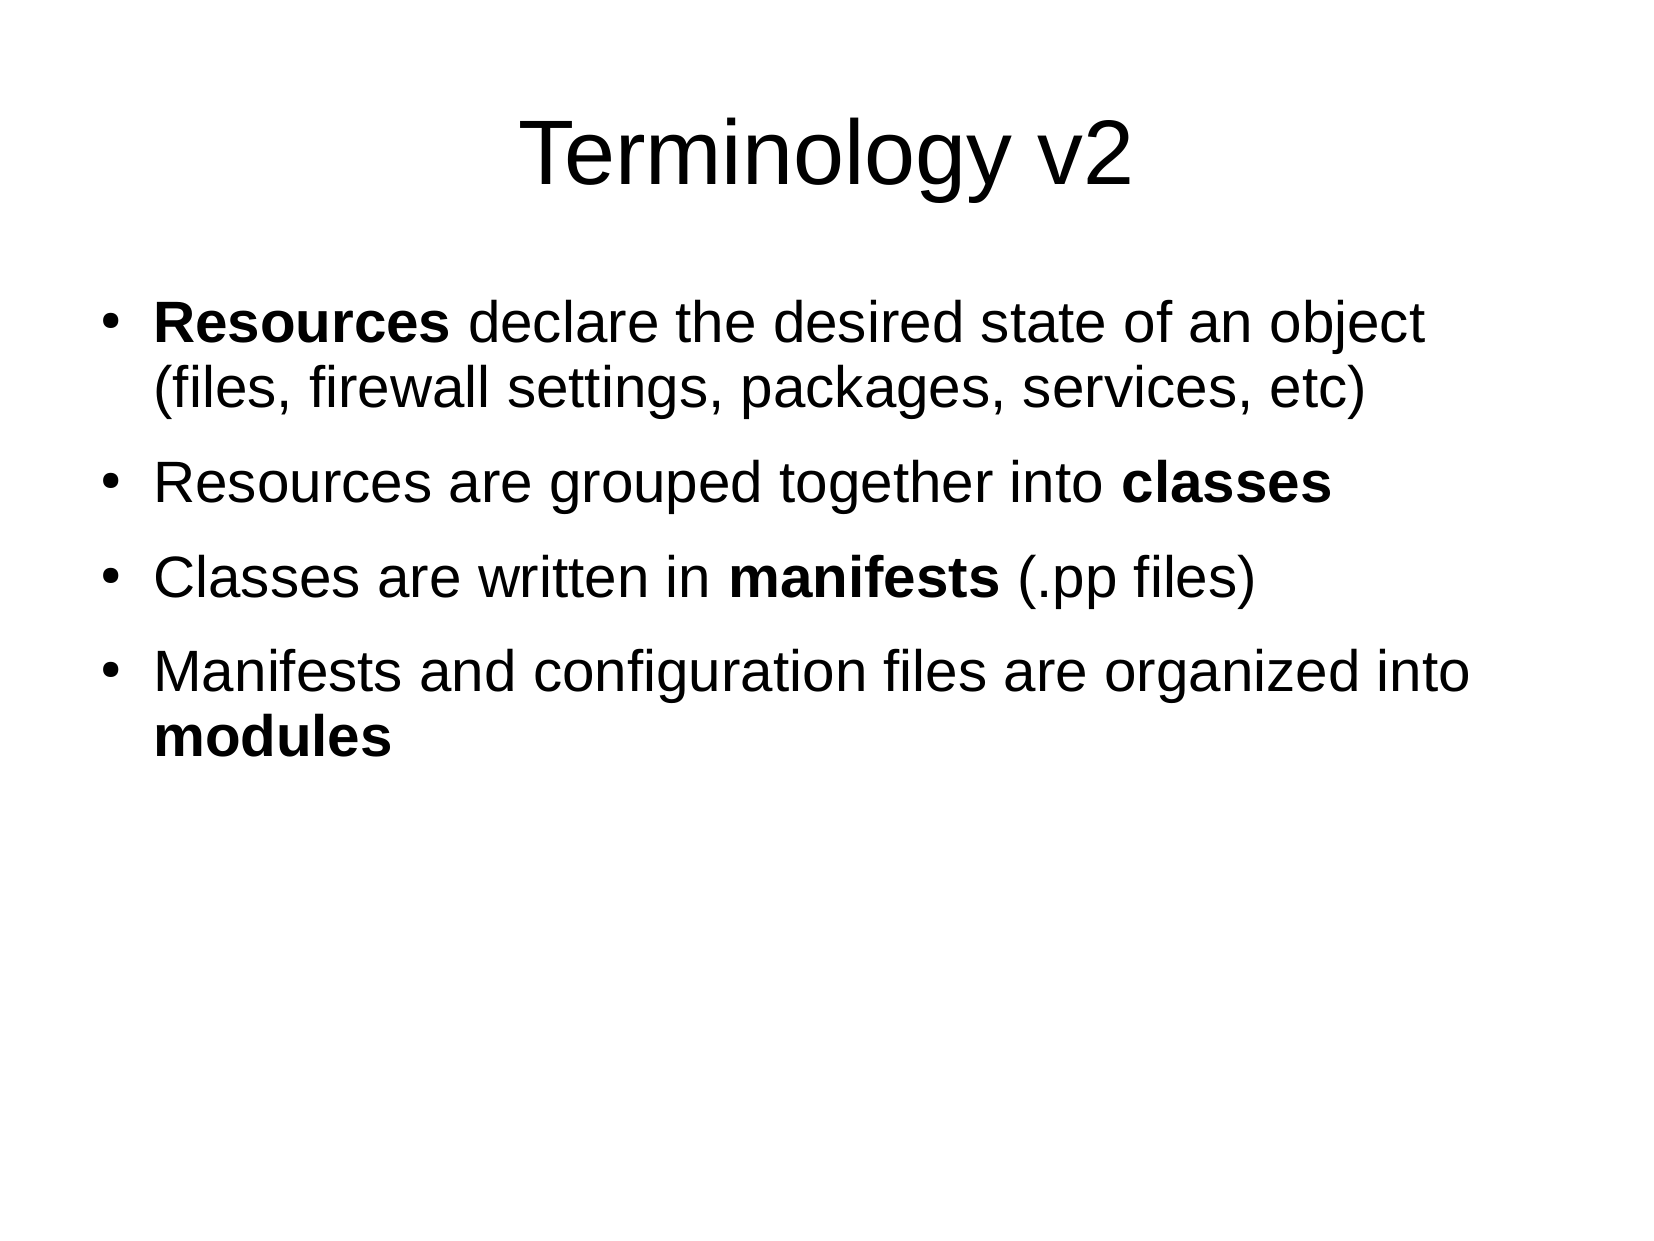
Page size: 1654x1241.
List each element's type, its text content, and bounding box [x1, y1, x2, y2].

title Terminology v2 [82, 49, 1571, 257]
list Resources declare the desired state of an object (files, firewall settings, packages, services, etc) Resources are grouped together into classes Classes are written in manifests (.pp files) Manifests and configuration files are organized into modules [82, 290, 1571, 1010]
